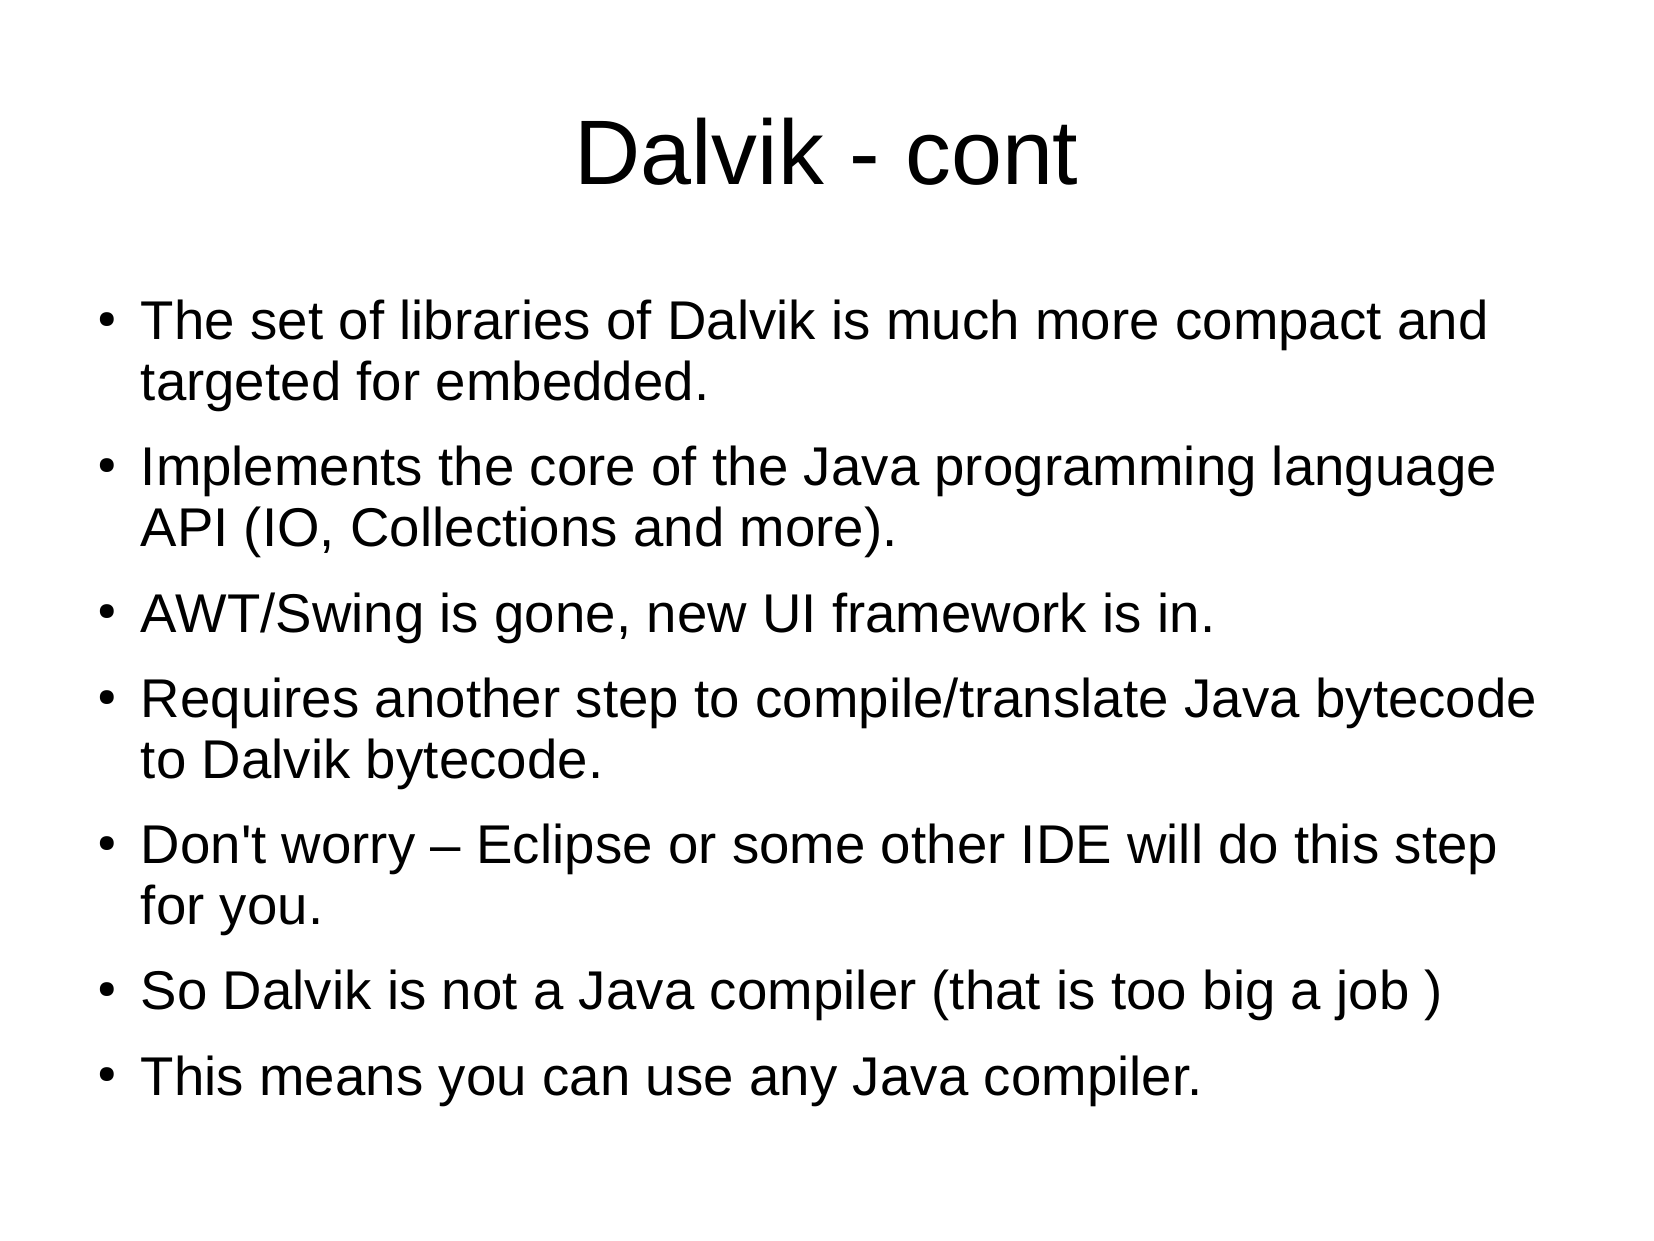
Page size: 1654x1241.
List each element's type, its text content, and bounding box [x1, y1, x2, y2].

title Dalvik - cont [82, 49, 1571, 257]
list The set of libraries of Dalvik is much more compact and targeted for embedded. Implements the core of the Java programming language API (IO, Collections and more). AWT/Swing is gone, new UI framework is in. Requires another step to compile/translate Java bytecode to Dalvik bytecode. Don't worry – Eclipse or some other IDE will do this step for you. So Dalvik is not a Java compiler (that is too big a job ) This means you can use any Java compiler. [82, 290, 1571, 1109]
